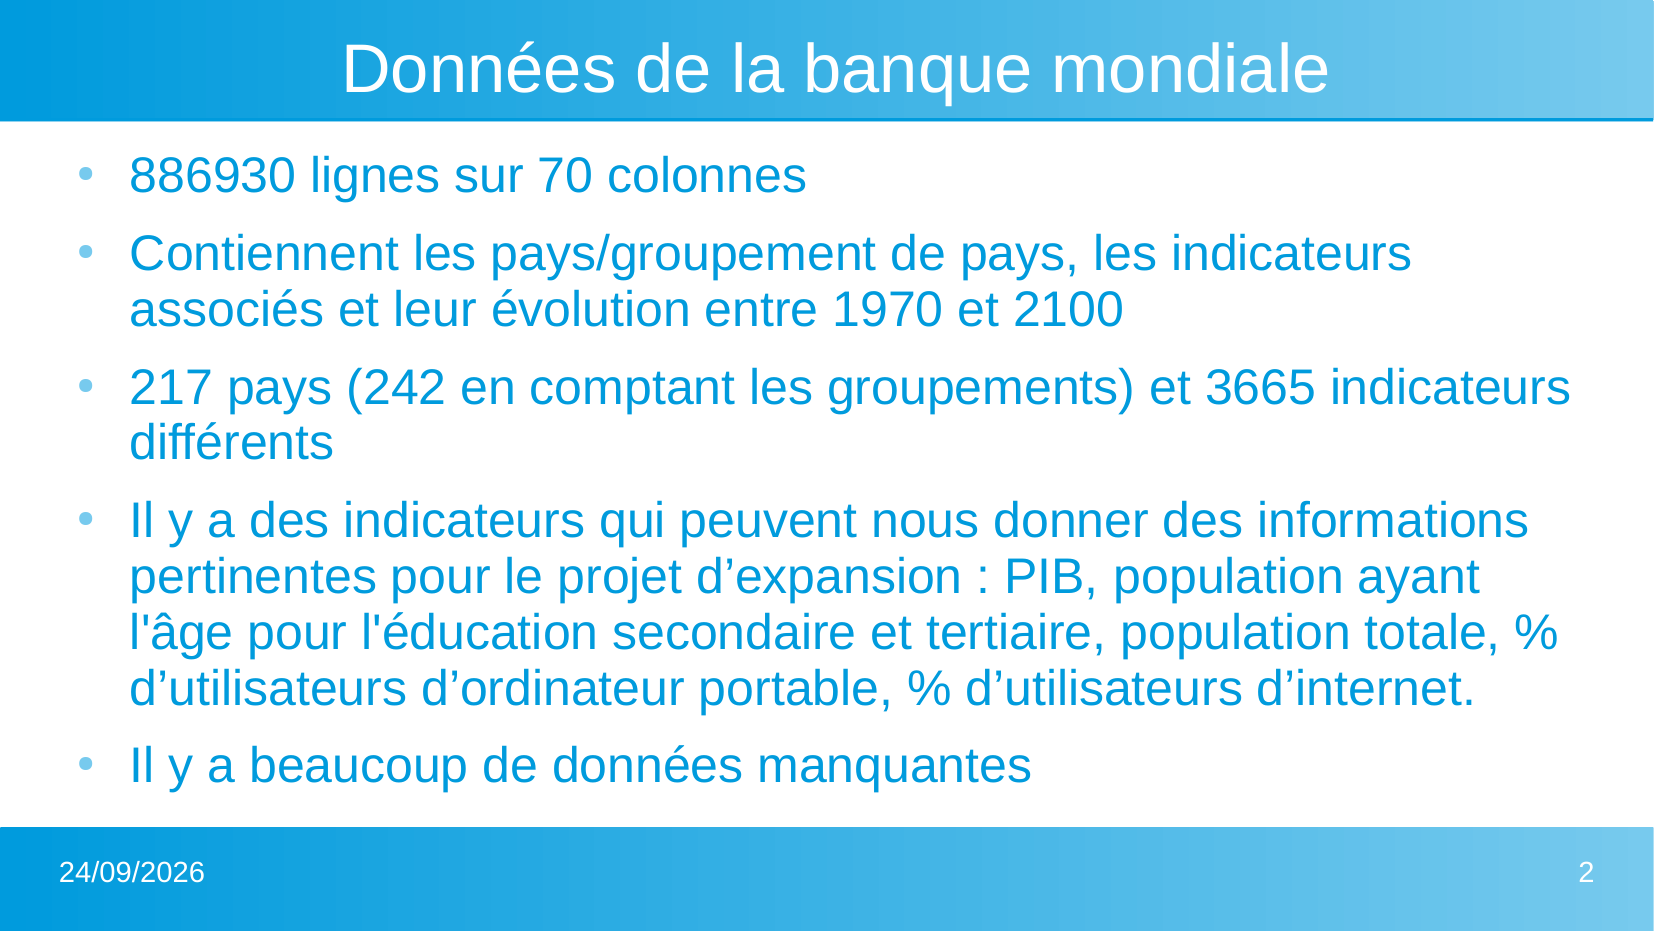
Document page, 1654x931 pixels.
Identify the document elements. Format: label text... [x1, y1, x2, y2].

title Données de la banque mondiale [59, 29, 1595, 108]
list 886930 lignes sur 70 colonnes Contiennent les pays/groupement de pays, les indicateurs associés et leur évolution entre 1970 et 2100 217 pays (242 en comptant les groupements) et 3665 indicateurs différents Il y a des indicateurs qui peuvent nous donner des informations pertinentes pour le projet d’expansion : PIB, population ayant l'âge pour l'éducation secondaire et tertiaire, population totale, % d’utilisateurs d’ordinateur portable, % d’utilisateurs d’internet. Il y a beaucoup de données manquantes [59, 147, 1595, 739]
